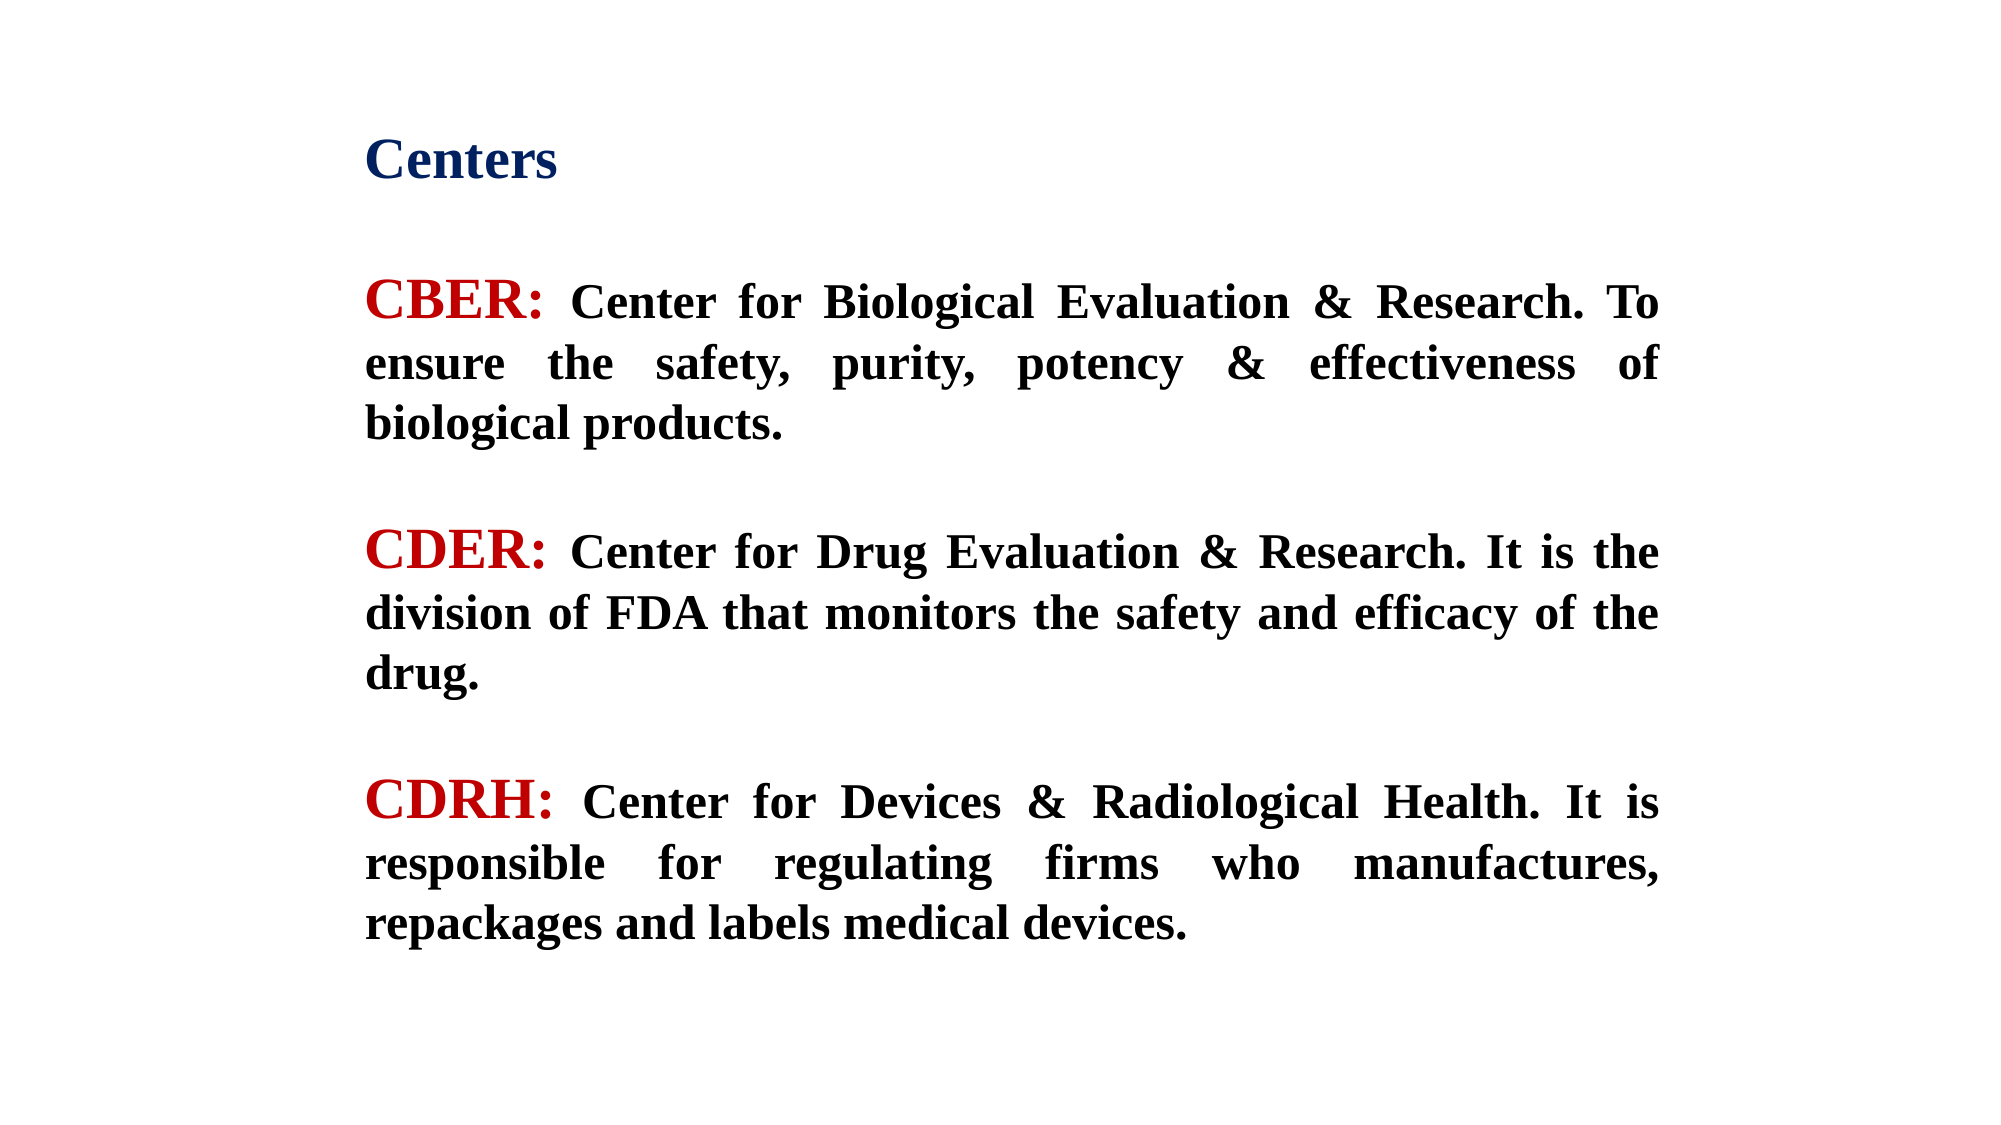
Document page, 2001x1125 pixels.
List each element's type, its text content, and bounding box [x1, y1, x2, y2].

text_box Centers CBER: Center for Biological Evaluation & Research. To ensure the safety, purity, potency & effectiveness of biological products. CDER: Center for Drug Evaluation & Research. It is the division of FDA that monitors the safety and efficacy of the drug. CDRH: Center for Devices & Radiological Health. It is responsible for regulating firms who manufactures, repackages and labels medical devices. [350, 112, 1675, 1078]
